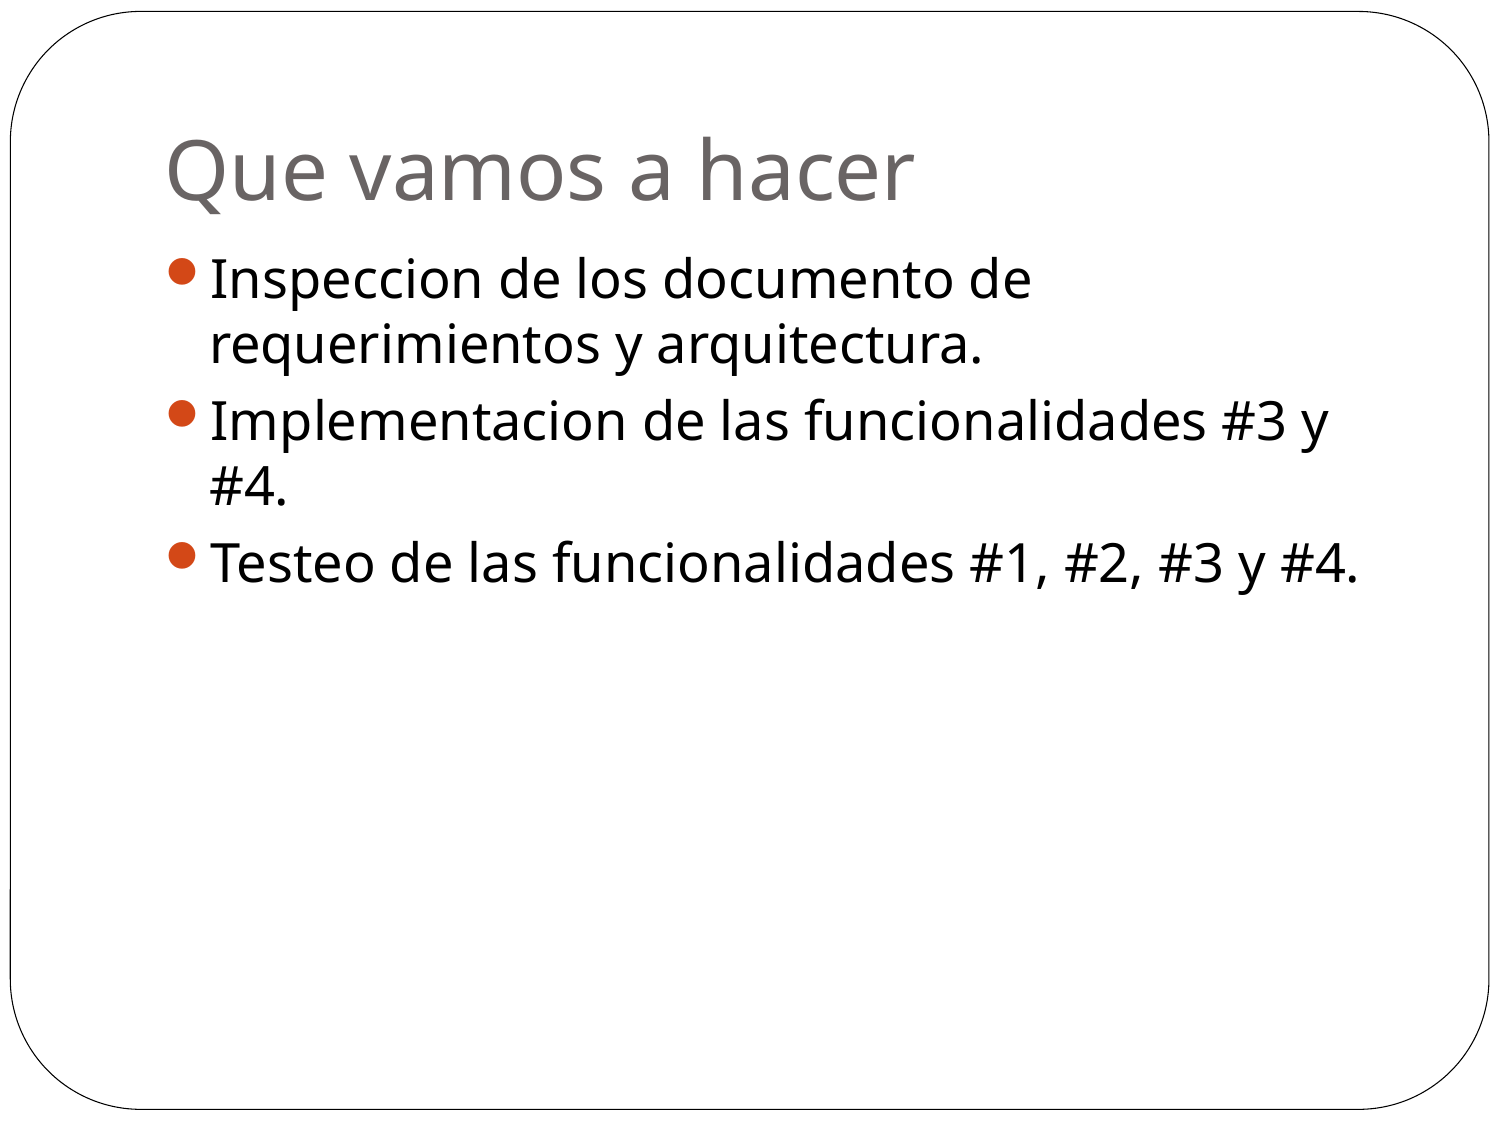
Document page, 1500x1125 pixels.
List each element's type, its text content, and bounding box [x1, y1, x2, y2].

text_box Que vamos a hacer [149, 45, 1425, 233]
text_box Inspeccion de los documento de requerimientos y arquitectura. Implementacion de las funcionalidades #3 y #4. Testeo de las funcionalidades #1, #2, #3 y #4. [149, 237, 1425, 988]
